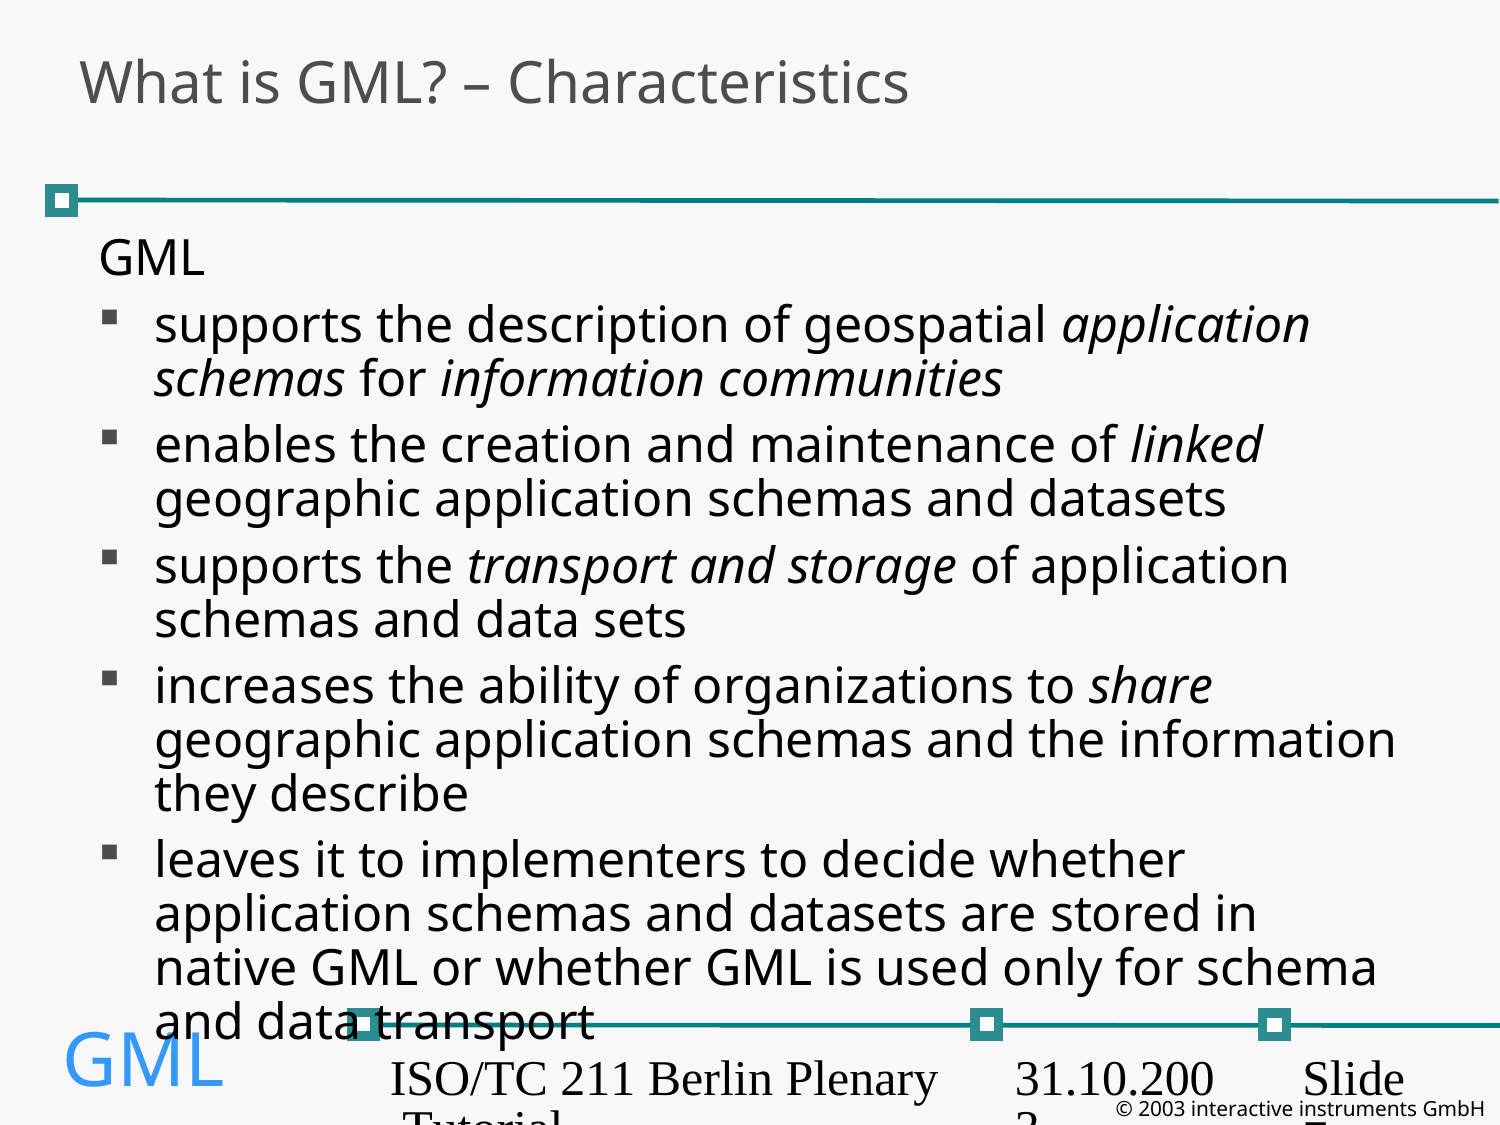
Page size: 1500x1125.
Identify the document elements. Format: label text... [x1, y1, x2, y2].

list GML supports the description of geospatial application schemas for information communities enables the creation and maintenance of linked geographic application schemas and datasets supports the transport and storage of application schemas and data sets increases the ability of organizations to share geographic application schemas and the information they describe leaves it to implementers to decide whether application schemas and datasets are stored in native GML or whether GML is used only for schema and data transport [83, 224, 1425, 1059]
title What is GML? – Characteristics [64, 37, 1427, 188]
